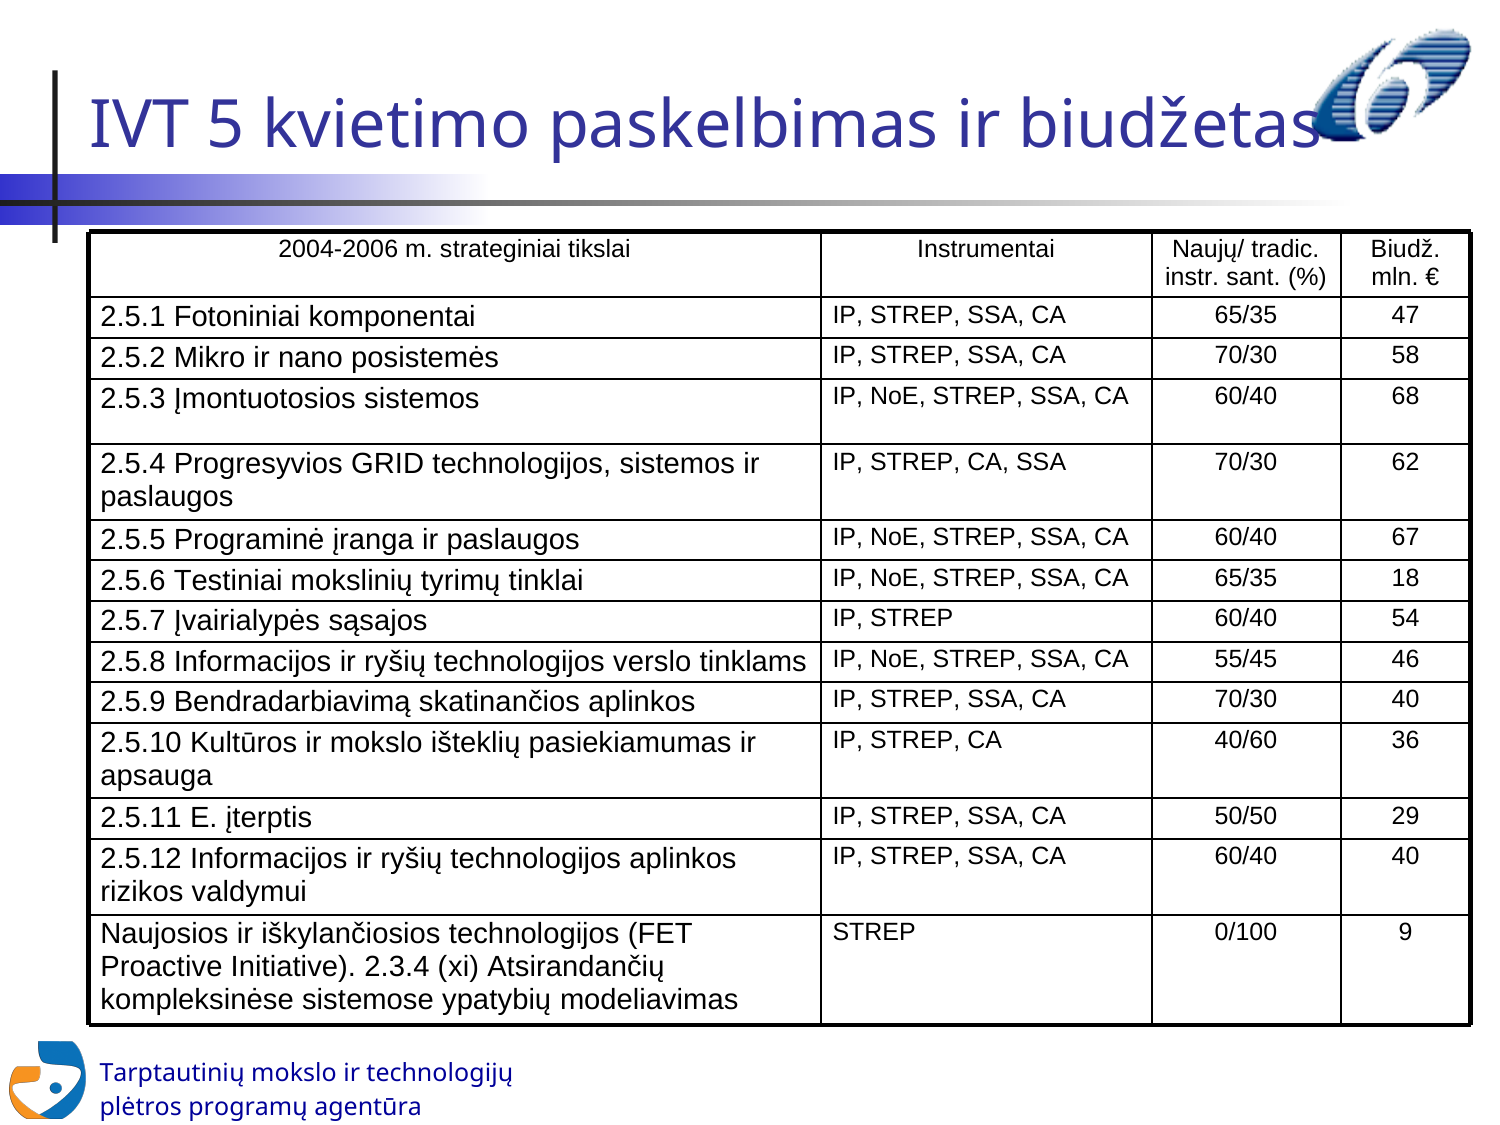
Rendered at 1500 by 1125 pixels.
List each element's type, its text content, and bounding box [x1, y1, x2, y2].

text_box 2.5.8 Informacijos ir ryšių technologijos verslo tinklams [91, 643, 820, 681]
text_box 2.5.4 Progresyvios GRID technologijos, sistemos ir paslaugos [91, 445, 820, 519]
text_box 60/40 [1153, 840, 1340, 914]
text_box IP, NoE, STREP, SSA, CA [822, 521, 1151, 559]
text_box 9 [1342, 916, 1468, 1023]
text_box Naujų/ tradic. instr. sant. (%) [1153, 234, 1340, 296]
text_box STREP [822, 916, 1151, 1023]
text_box IP, STREP, SSA, CA [822, 840, 1151, 914]
text_box 68 [1342, 380, 1468, 443]
text_box 70/30 [1153, 339, 1340, 378]
picture [1305, 22, 1477, 152]
text_box 70/30 [1153, 683, 1340, 722]
text_box Biudž. mln. € [1342, 234, 1468, 296]
text_box 2.5.12 Informacijos ir ryšių technologijos aplinkos rizikos valdymui [91, 840, 820, 914]
text_box 2.5.2 Mikro ir nano posistemės [91, 339, 820, 378]
text_box Instrumentai [822, 234, 1151, 296]
text_box 47 [1342, 298, 1468, 337]
text_box 2.5.1 Fotoniniai komponentai [91, 298, 820, 337]
text_box 60/40 [1153, 380, 1340, 443]
text_box 40/60 [1153, 724, 1340, 797]
text_box IP, NoE, STREP, SSA, CA [822, 643, 1151, 681]
text_box 0/100 [1153, 916, 1340, 1023]
picture [9, 1041, 86, 1119]
text_box 36 [1342, 724, 1468, 797]
text_box 58 [1342, 339, 1468, 378]
text_box IP, NoE, STREP, SSA, CA [822, 561, 1151, 600]
text_box IP, STREP [822, 602, 1151, 641]
text_box 62 [1342, 445, 1468, 519]
text_box 65/35 [1153, 298, 1340, 337]
text_box IP, STREP, SSA, CA [822, 298, 1151, 337]
text_box 2.5.9 Bendradarbiavimą skatinančios aplinkos [91, 683, 820, 722]
text_box 60/40 [1153, 521, 1340, 559]
text_box 2.5.6 Testiniai mokslinių tyrimų tinklai [91, 561, 820, 600]
text_box IP, STREP, SSA, CA [822, 339, 1151, 378]
text_box 55/45 [1153, 643, 1340, 681]
text_box 65/35 [1153, 561, 1340, 600]
text_box 46 [1342, 643, 1468, 681]
text_box IP, STREP, CA [822, 724, 1151, 797]
text_box IP, NoE, STREP, SSA, CA [822, 380, 1151, 443]
text_box 60/40 [1153, 602, 1340, 641]
title IVT 5 kvietimo paskelbimas ir biudžetas [75, 37, 1466, 175]
text_box 2.5.5 Programinė įranga ir paslaugos [91, 521, 820, 559]
text_box 67 [1342, 521, 1468, 559]
text_box 50/50 [1153, 799, 1340, 838]
text_box 18 [1342, 561, 1468, 600]
text_box IP, STREP, SSA, CA [822, 799, 1151, 838]
text_box 40 [1342, 683, 1468, 722]
text_box 2004-2006 m. strateginiai tikslai [91, 234, 820, 296]
text_box 2.5.3 Įmontuotosios sistemos [91, 380, 820, 443]
text_box 2.5.10 Kultūros ir mokslo išteklių pasiekiamumas ir apsauga [91, 724, 820, 797]
text_box 29 [1342, 799, 1468, 838]
text_box IP, STREP, CA, SSA [822, 445, 1151, 519]
text_box 2.5.7 Įvairialypės sąsajos [91, 602, 820, 641]
text_box 2.5.11 E. įterptis [91, 799, 820, 838]
text_box Naujosios ir iškylančiosios technologijos (FET Proactive Initiative). 2.3.4 (xi) Atsirandančių kompleksinėse sistemose ypatybių modeliavimas [91, 916, 820, 1023]
text_box 54 [1342, 602, 1468, 641]
text_box 70/30 [1153, 445, 1340, 519]
text_box IP, STREP, SSA, CA [822, 683, 1151, 722]
text_box 40 [1342, 840, 1468, 914]
